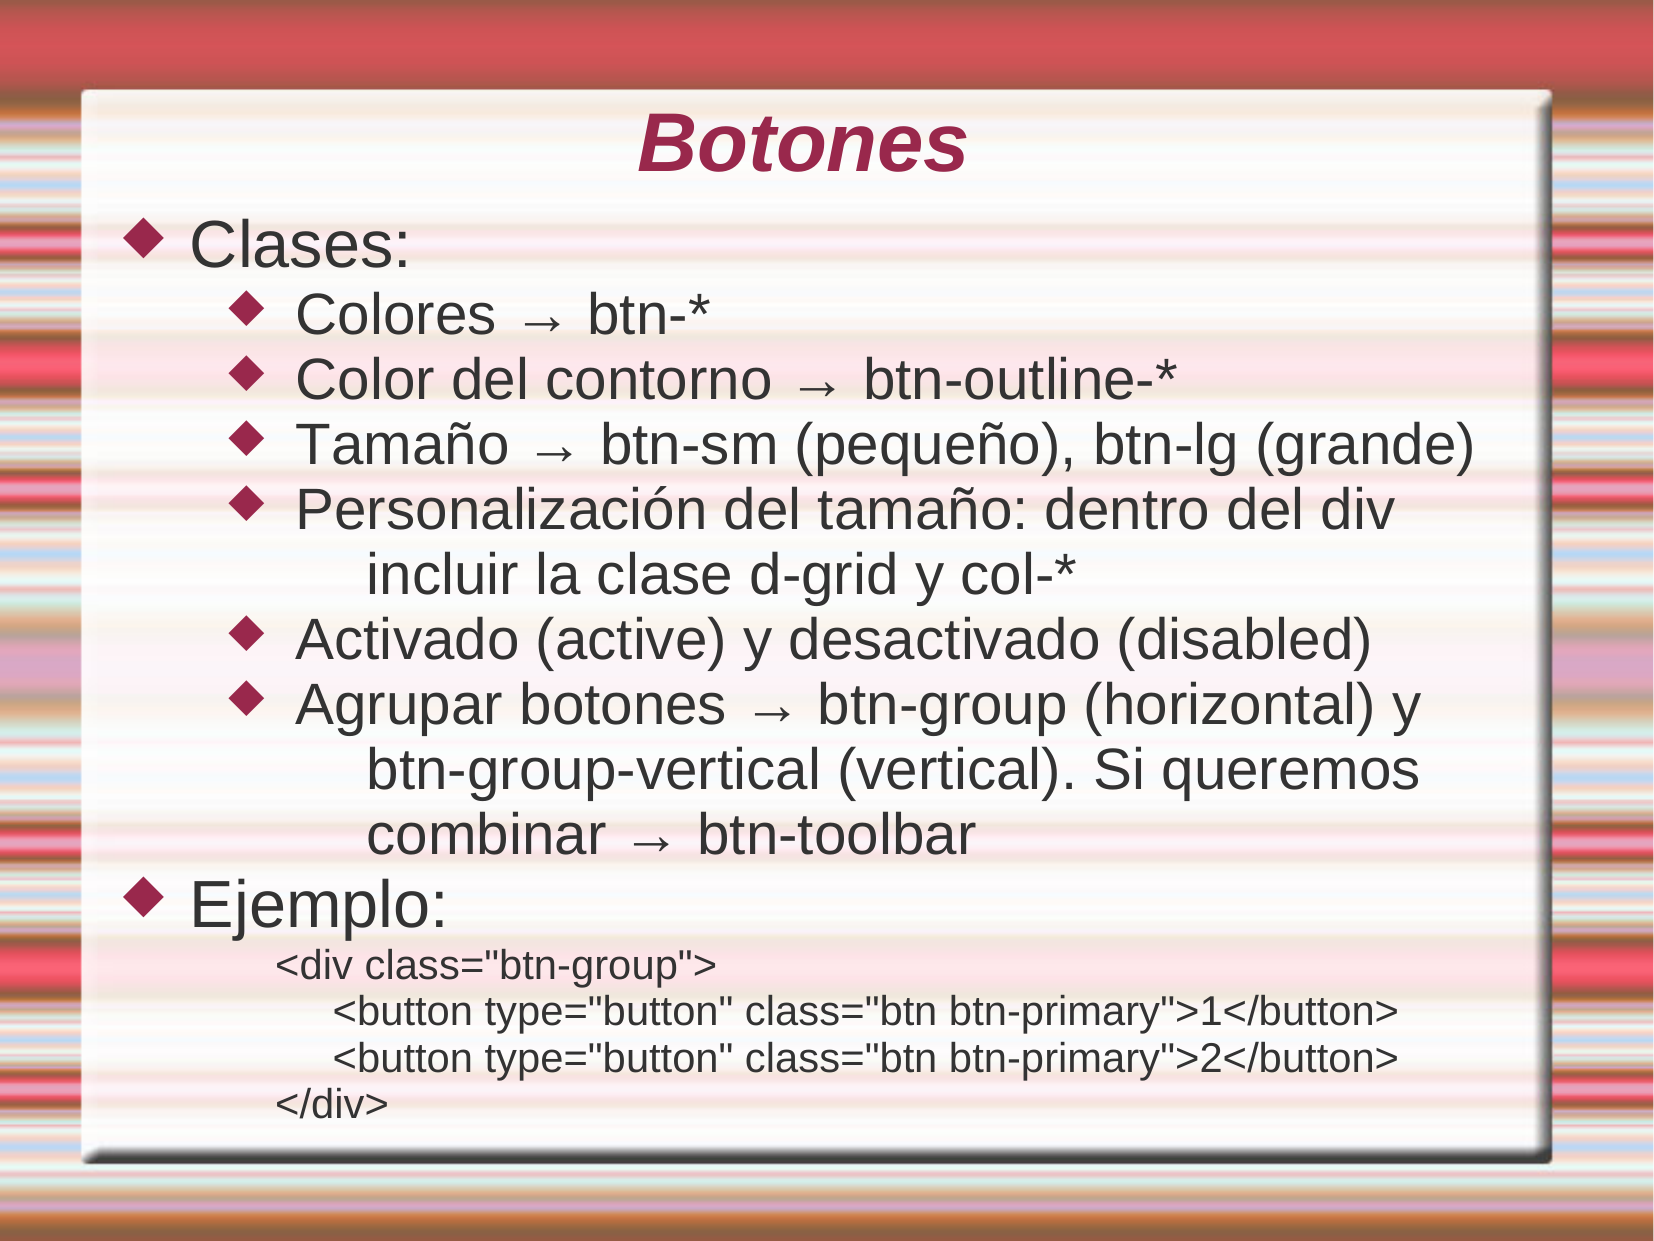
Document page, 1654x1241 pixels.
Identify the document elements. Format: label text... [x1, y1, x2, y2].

title Botones [97, 96, 1510, 190]
list Clases: Colores → btn-* Color del contorno → btn-outline-* Tamaño → btn-sm (pequeño), btn-lg (grande) Personalización del tamaño: dentro del div incluir la clase d-grid y col-* Activado (active) y desactivado (disabled) Agrupar botones → btn-group (horizontal) y btn-group-vertical (vertical). Si queremos combinar → btn-toolbar Ejemplo: <div class="btn-group"> <button type="button" class="btn btn-primary">1</button> <button type="button" class="btn btn-primary">2</button> </div> [107, 206, 1518, 1127]
picture [0, 0, 1654, 1241]
